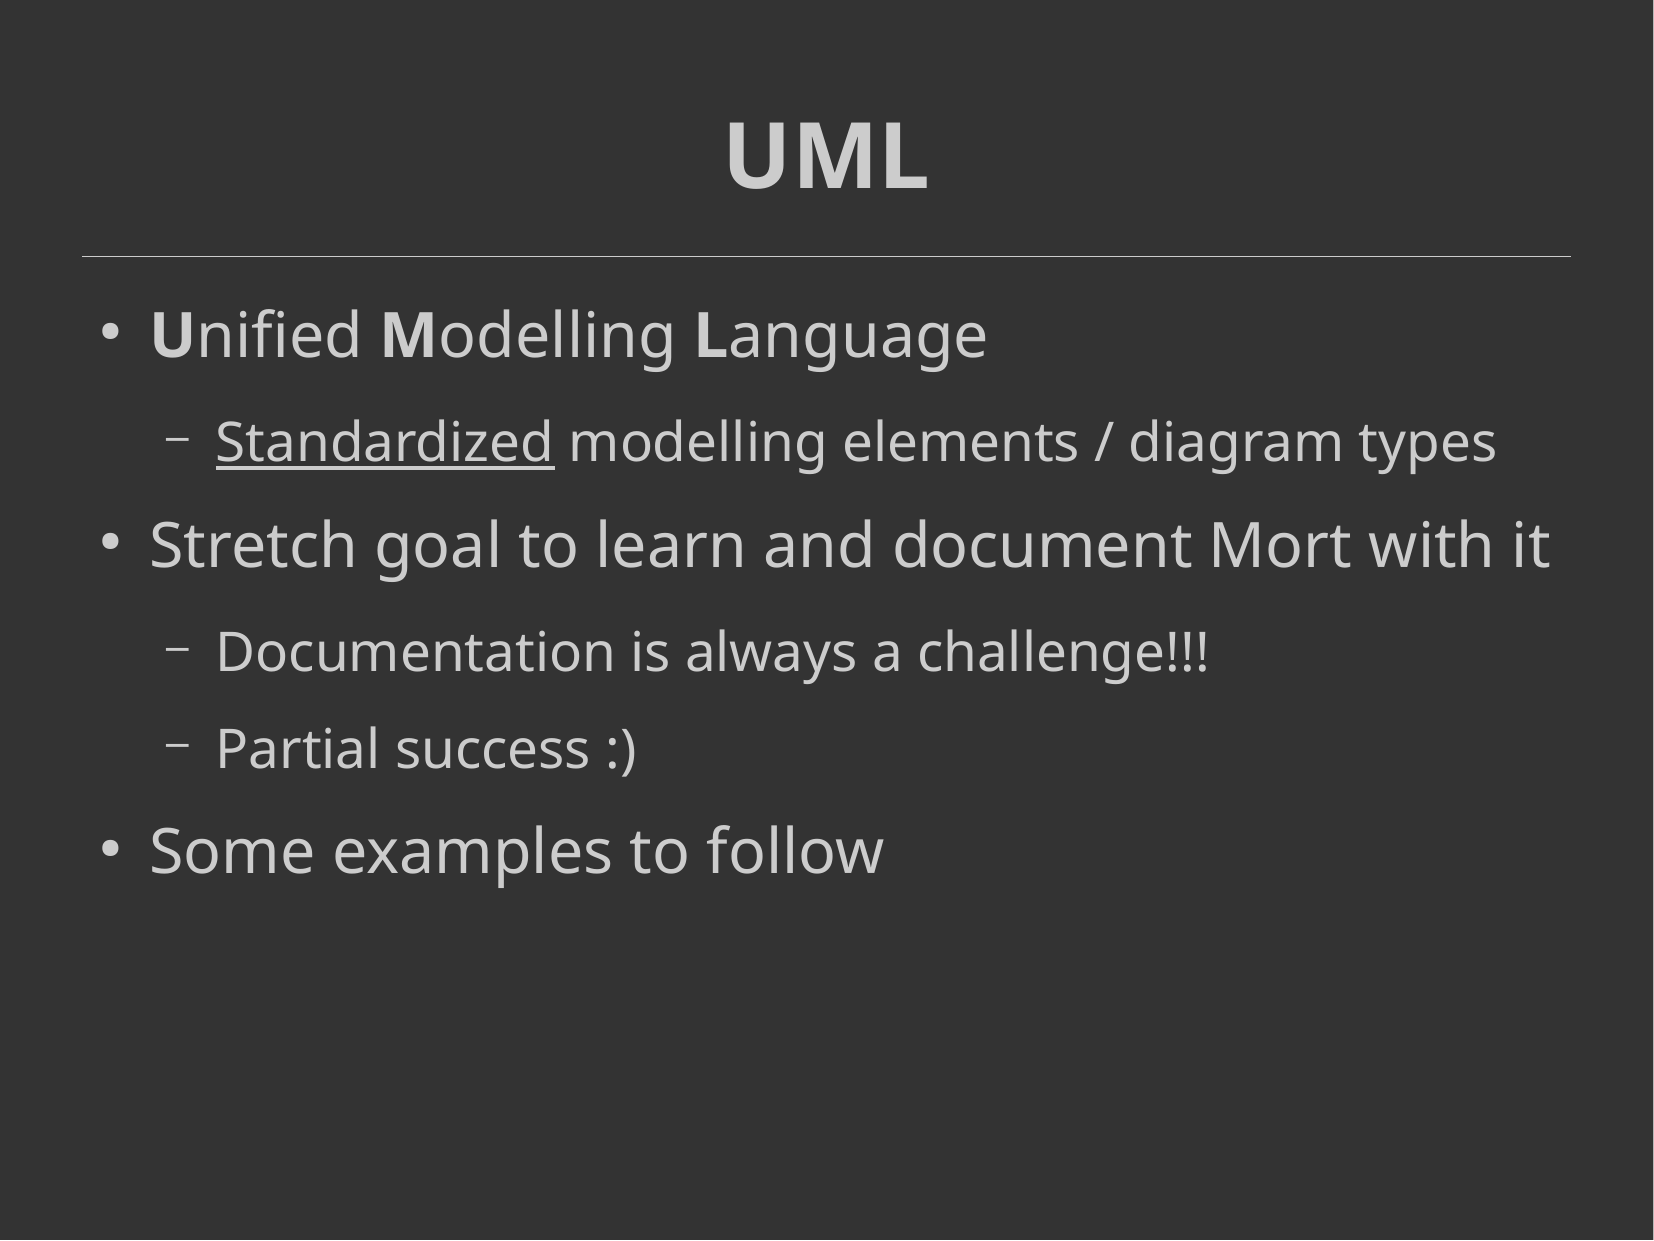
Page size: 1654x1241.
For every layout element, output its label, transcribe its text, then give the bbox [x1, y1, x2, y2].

title UML [82, 49, 1571, 257]
list Unified Modelling Language Standardized modelling elements / diagram types Stretch goal to learn and document Mort with it Documentation is always a challenge!!! Partial success :) Some examples to follow [82, 290, 1571, 1010]
